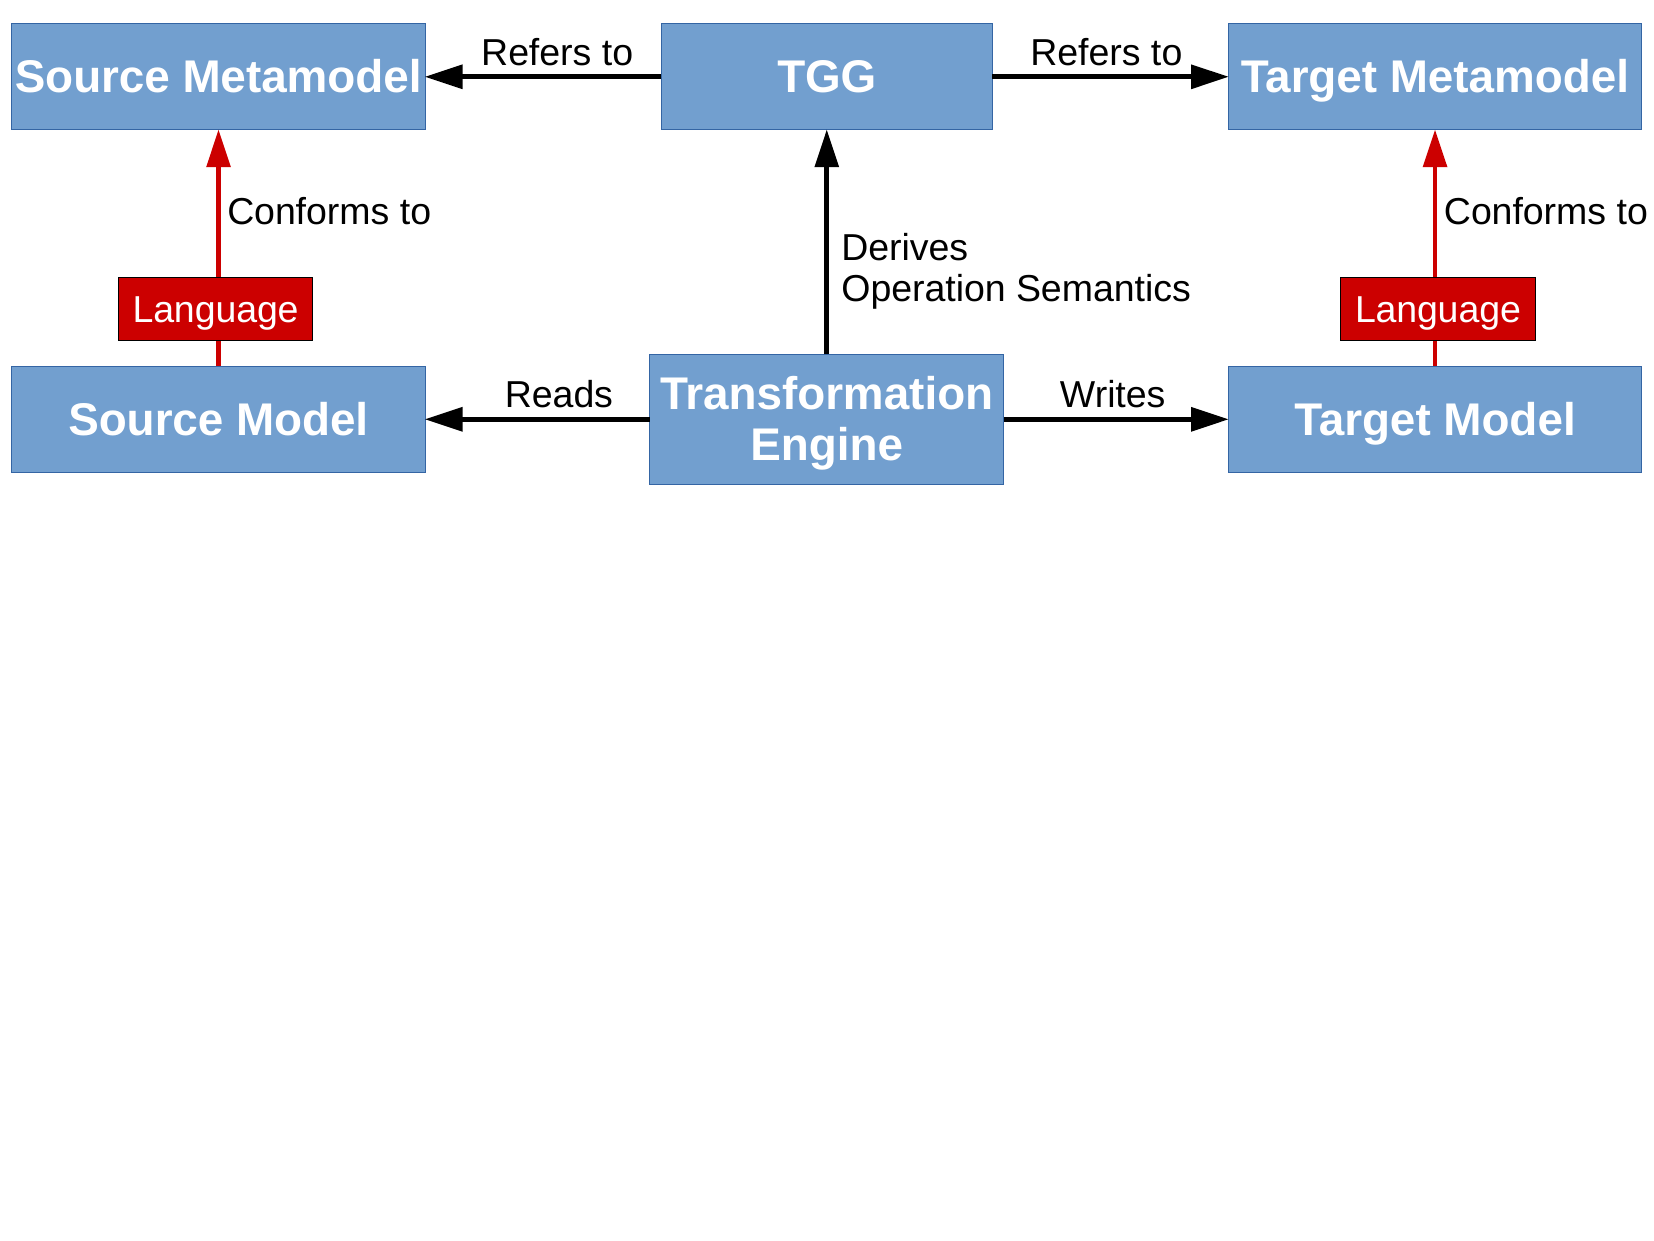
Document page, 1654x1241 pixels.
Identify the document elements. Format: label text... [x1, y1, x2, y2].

text_box Writes [1045, 366, 1181, 423]
text_box Reads [490, 366, 628, 423]
text_box Derives Operation Semantics [826, 218, 1217, 318]
text_box Refers to [1015, 23, 1198, 81]
text_box Conforms to [212, 183, 449, 240]
text_box Target Model [1228, 366, 1642, 473]
text_box TGG [661, 23, 993, 130]
text_box Source Metamodel [11, 23, 426, 130]
text_box Language [1340, 277, 1536, 341]
text_box Language [118, 277, 313, 341]
text_box Refers to [466, 23, 649, 81]
text_box Target Metamodel [1228, 23, 1642, 130]
text_box Source Model [11, 366, 426, 473]
text_box Transformation Engine [649, 354, 1004, 485]
text_box Conforms to [1429, 183, 1654, 240]
